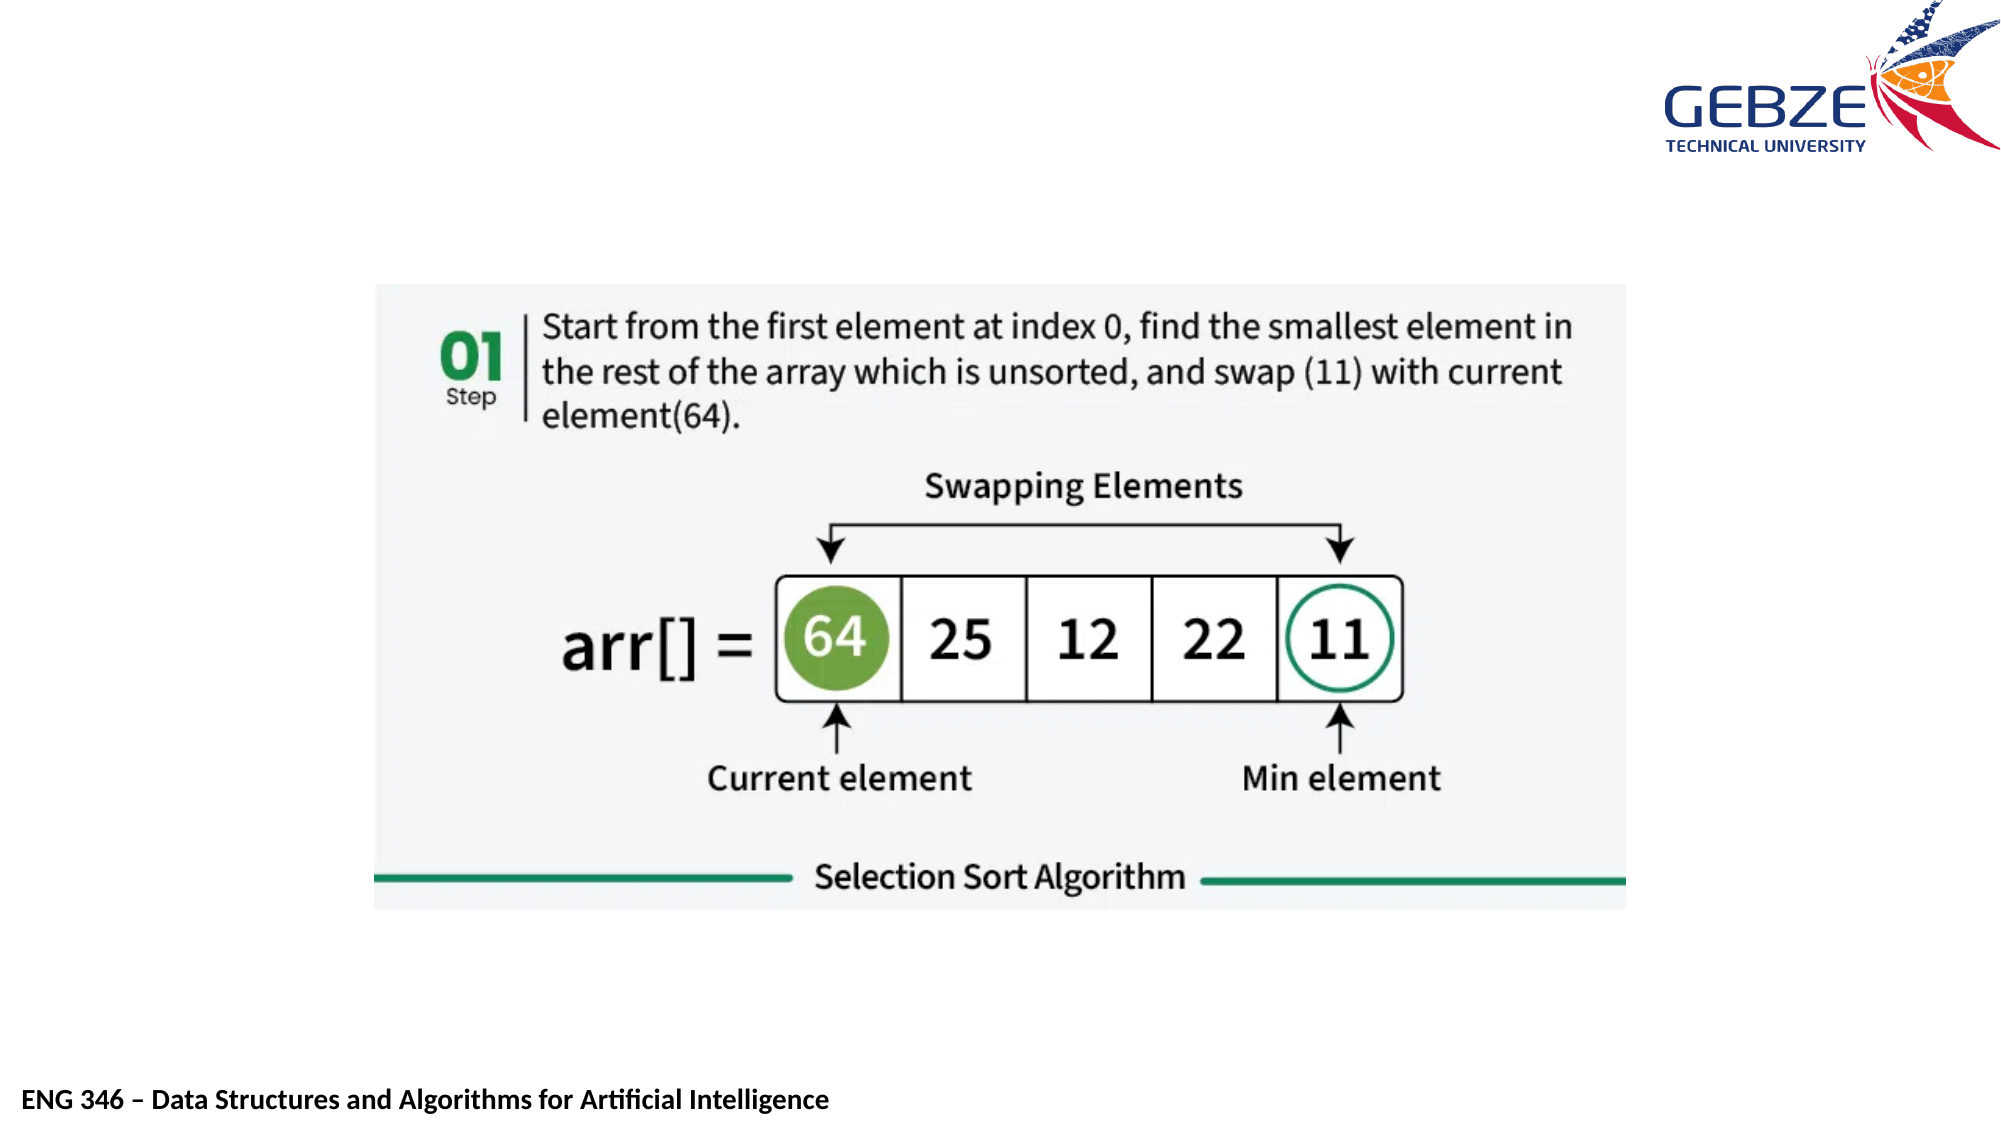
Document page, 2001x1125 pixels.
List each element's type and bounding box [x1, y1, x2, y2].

picture [1665, 0, 2001, 152]
picture [374, 284, 1626, 911]
